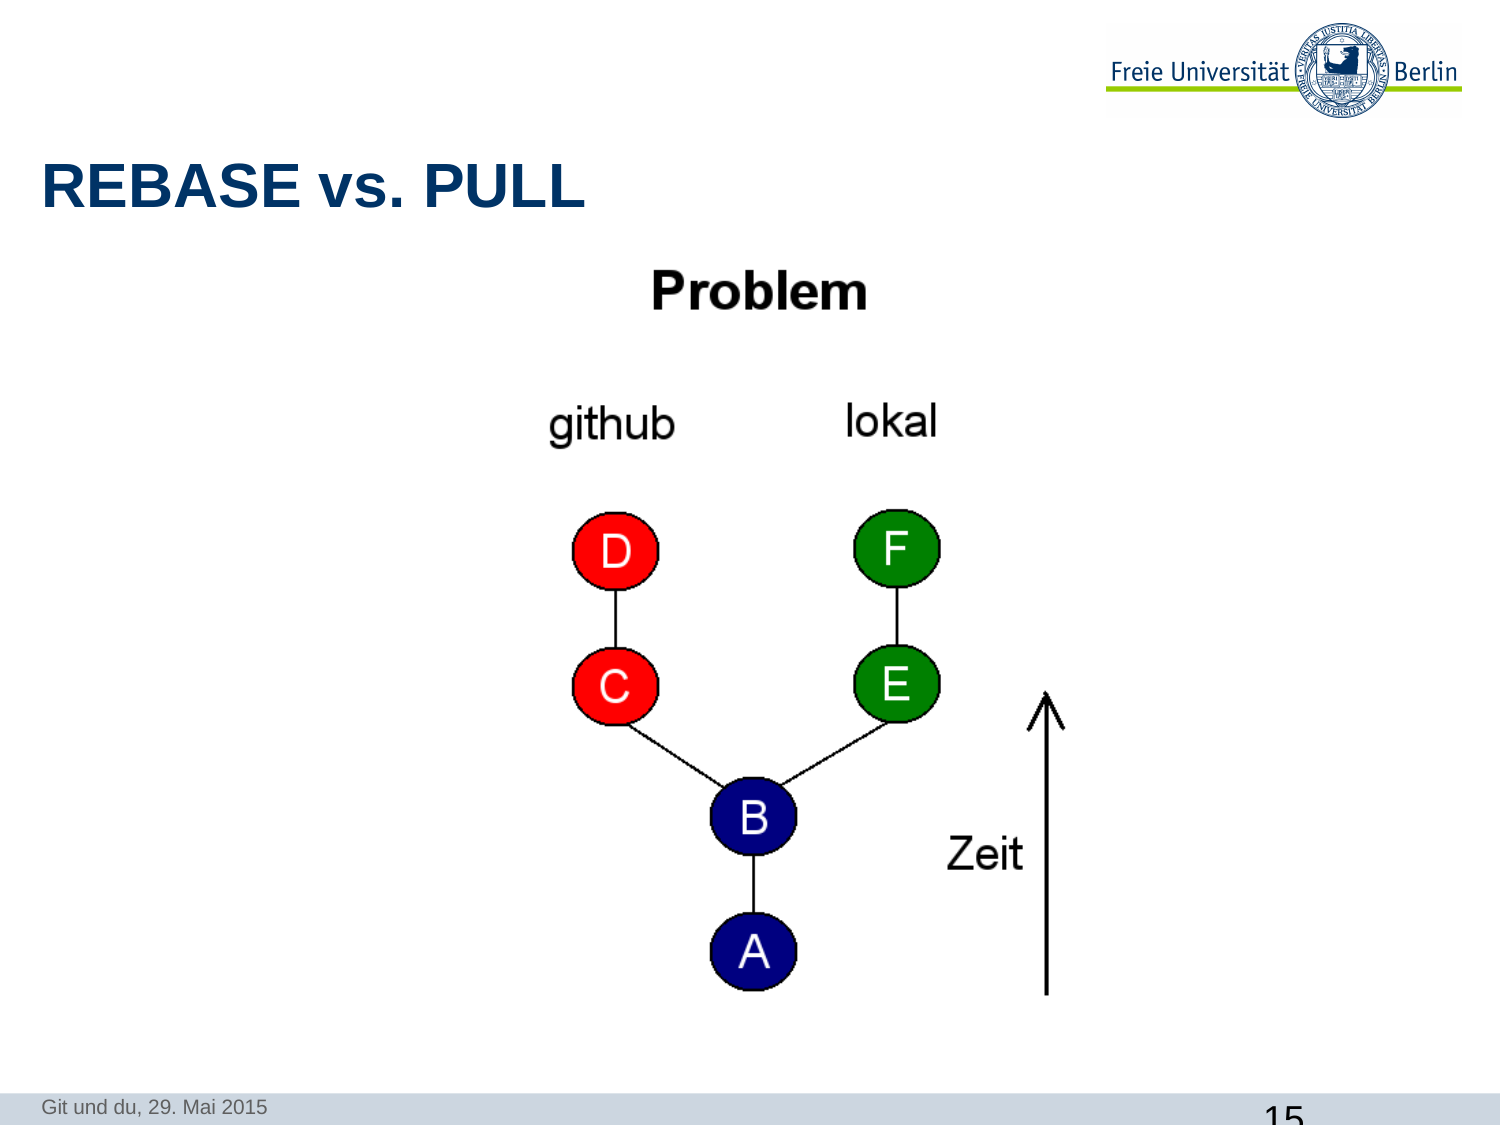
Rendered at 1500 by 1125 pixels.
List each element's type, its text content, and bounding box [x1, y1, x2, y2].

picture [1106, 23, 1462, 118]
picture [527, 236, 1098, 1053]
title REBASE vs. PULL [41, 150, 1460, 221]
